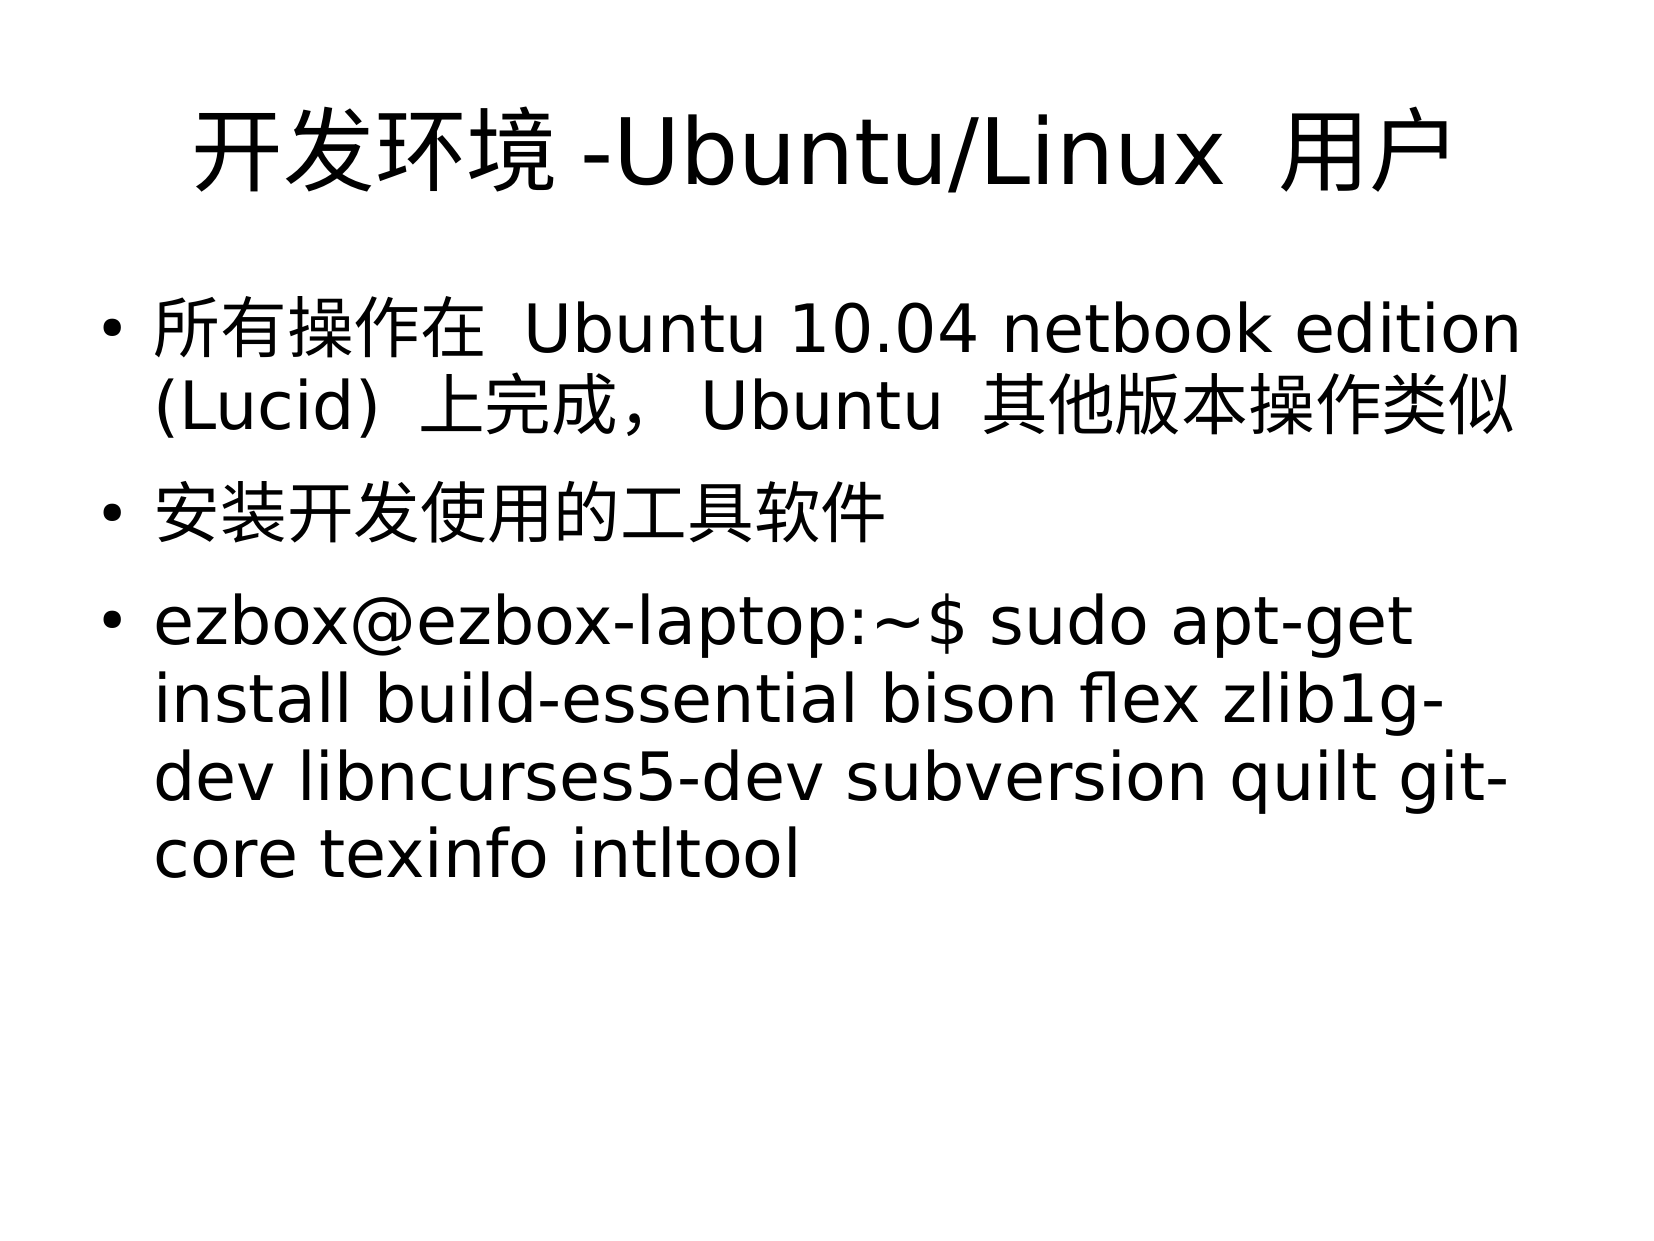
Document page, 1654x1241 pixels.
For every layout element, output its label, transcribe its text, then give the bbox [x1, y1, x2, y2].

title 开发环境-Ubuntu/Linux 用户 [82, 49, 1571, 257]
list 所有操作在 Ubuntu 10.04 netbook edition (Lucid) 上完成，Ubuntu 其他版本操作类似 安装开发使用的工具软件 ezbox@ezbox-laptop:~$ sudo apt-get install build-essential bison flex zlib1g-dev libncurses5-dev subversion quilt git-core texinfo intltool [82, 290, 1538, 1010]
